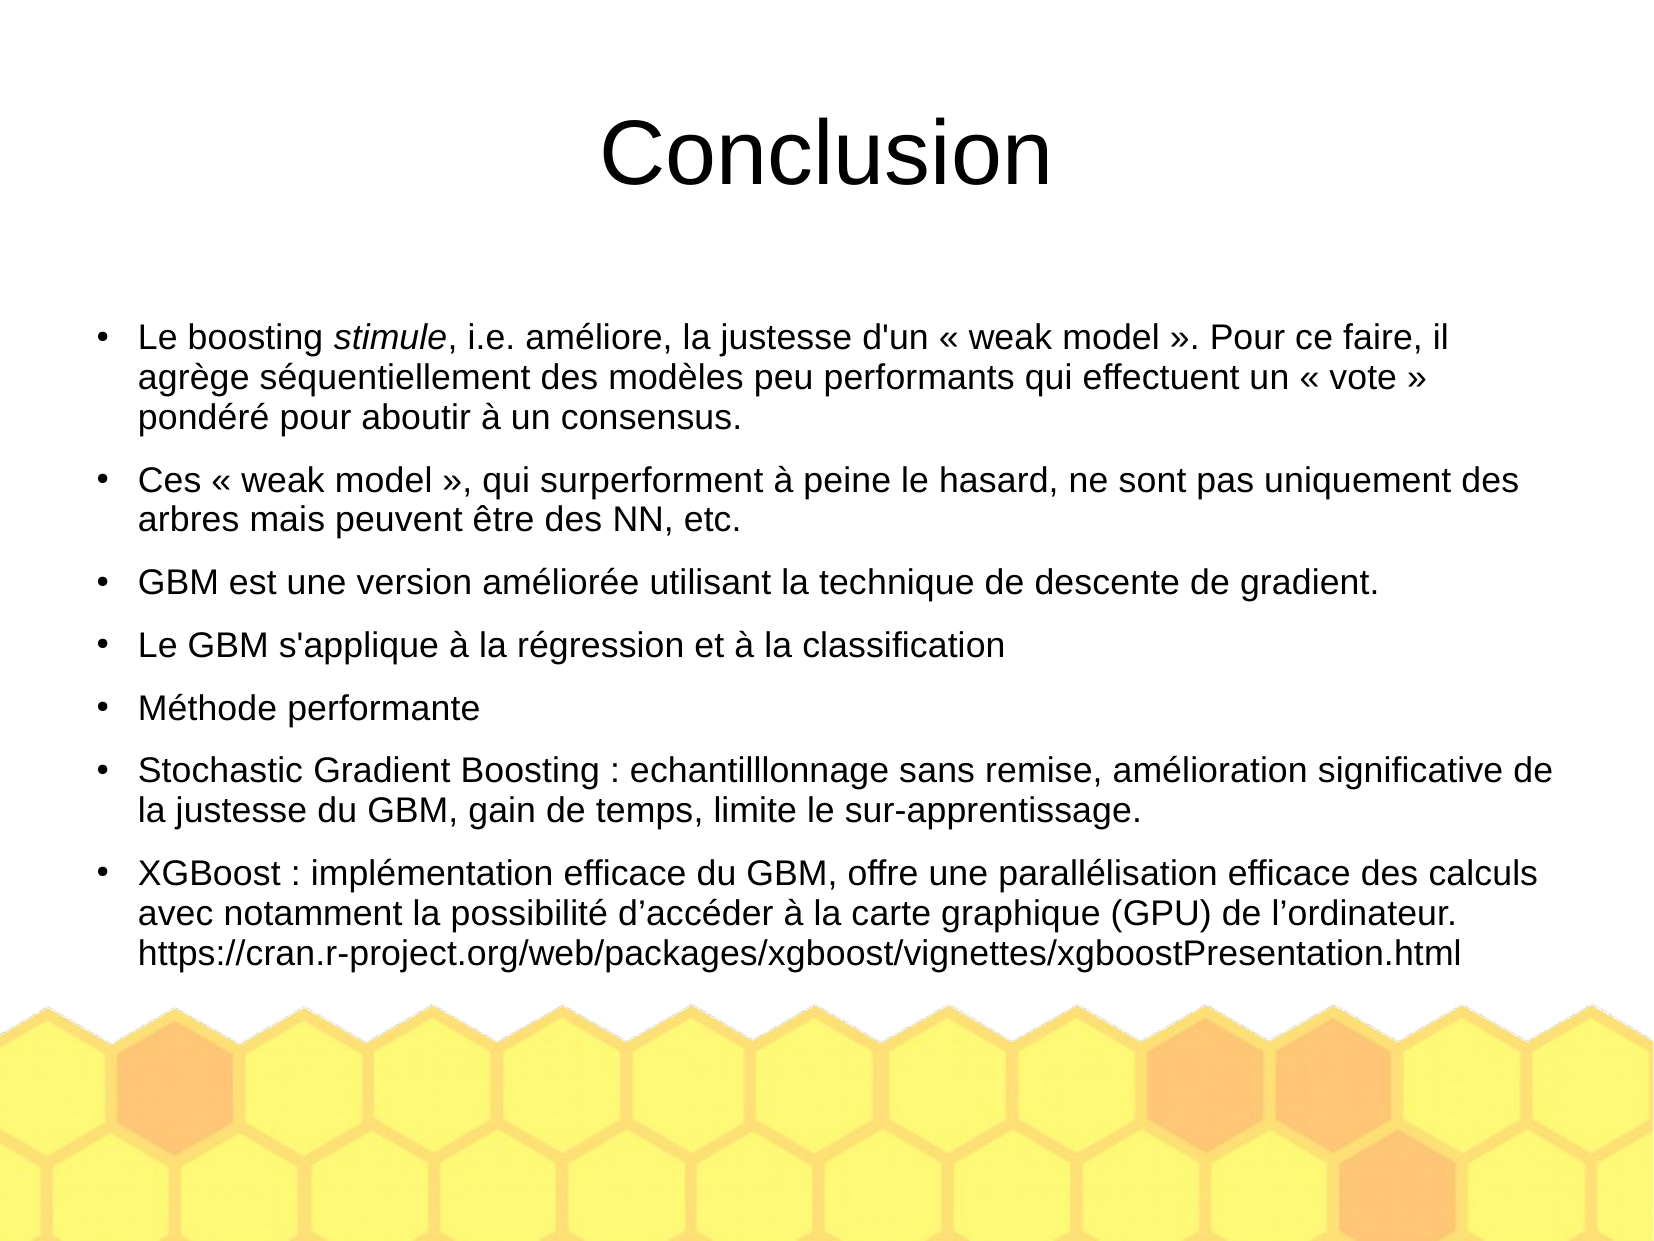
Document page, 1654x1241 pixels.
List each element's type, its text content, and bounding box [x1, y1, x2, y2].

list Le boosting stimule, i.e. améliore, la justesse d'un « weak model ». Pour ce faire, il agrège séquentiellement des modèles peu performants qui effectuent un « vote » pondéré pour aboutir à un consensus. Ces « weak model », qui surperforment à peine le hasard, ne sont pas uniquement des arbres mais peuvent être des NN, etc. GBM est une version améliorée utilisant la technique de descente de gradient. Le GBM s'applique à la régression et à la classification Méthode performante Stochastic Gradient Boosting : echantilllonnage sans remise, amélioration significative de la justesse du GBM, gain de temps, limite le sur-apprentissage. XGBoost : implémentation efficace du GBM, offre une parallélisation efficace des calculs avec notamment la possibilité d’accéder à la carte graphique (GPU) de l’ordinateur. https://cran.r-project.org/web/packages/xgboost/vignettes/xgboostPresentation.html [82, 254, 1571, 974]
picture [0, 1001, 1654, 1241]
title Conclusion [82, 49, 1571, 254]
